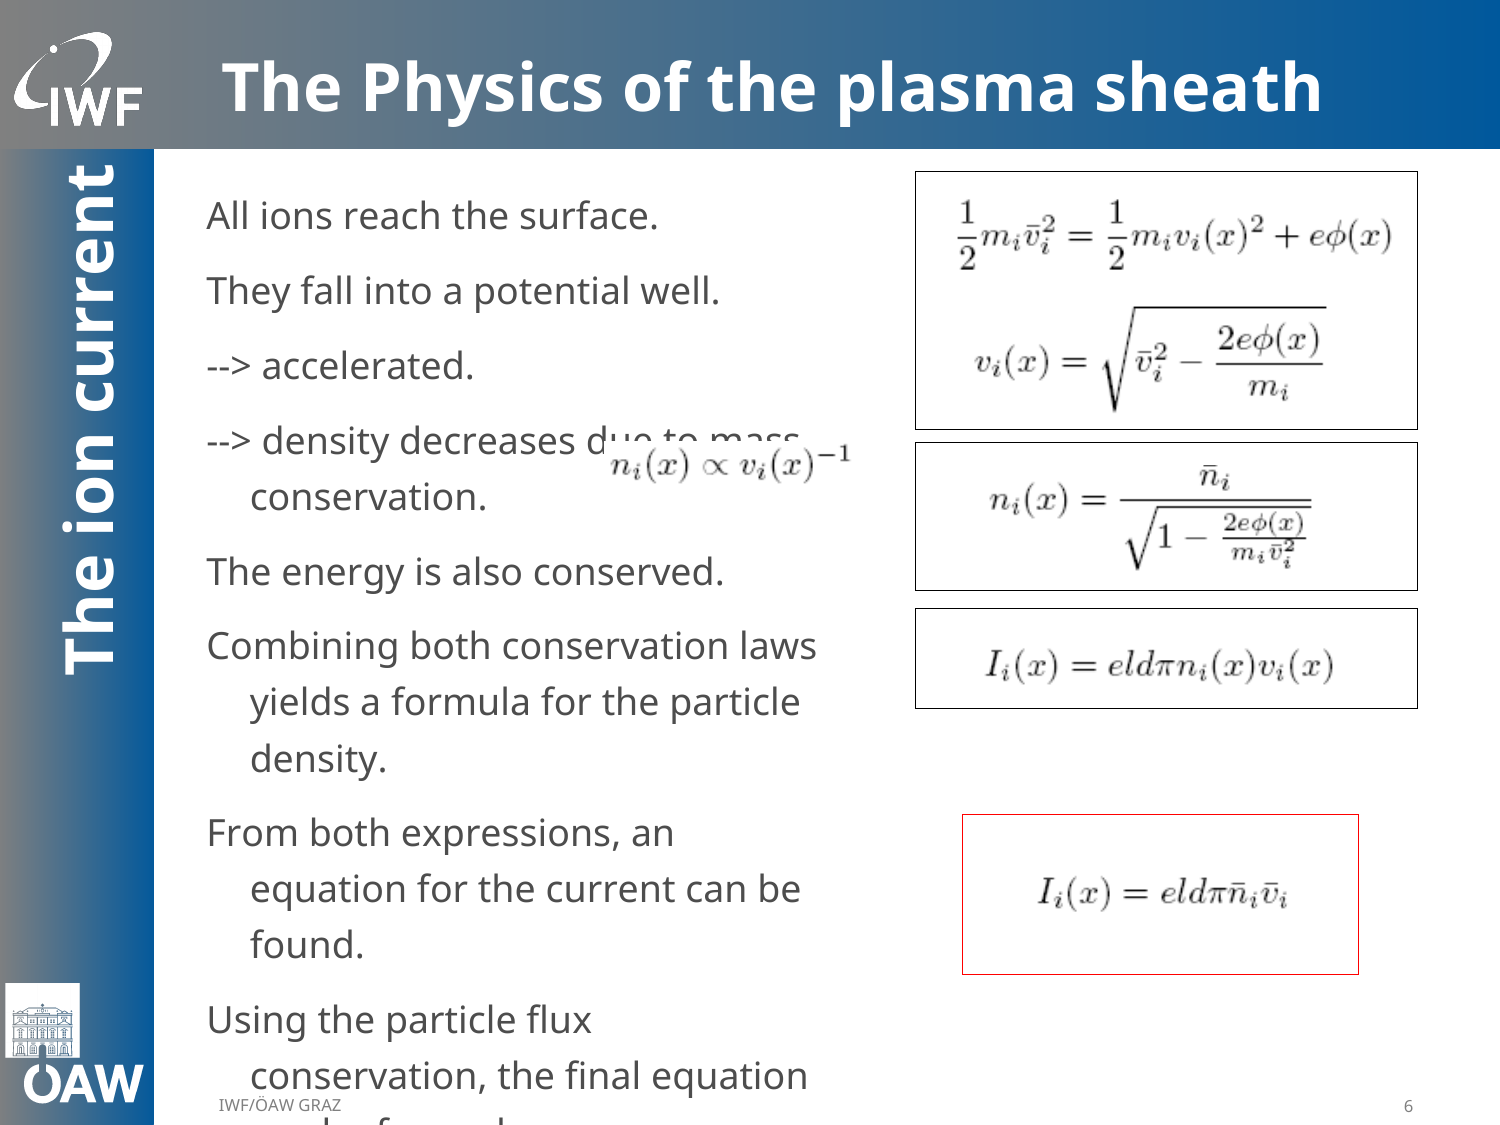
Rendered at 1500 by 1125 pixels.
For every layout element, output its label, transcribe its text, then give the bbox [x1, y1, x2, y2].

list All ions reach the surface. They fall into a potential well. --> accelerated. --> density decreases due to mass conservation. The energy is also conserved. Combining both conservation laws yields a formula for the particle density. From both expressions, an equation for the current can be found. Using the particle flux conservation, the final equation can be formed. [206, 184, 827, 1083]
title The Physics of the plasma sheath [206, 31, 1459, 149]
picture [1037, 856, 1306, 935]
picture [983, 465, 1336, 581]
picture [5, 983, 154, 1105]
text_box The ion current [29, 148, 154, 959]
picture [604, 441, 853, 487]
picture [8, 32, 154, 132]
picture [939, 174, 1416, 282]
picture [983, 623, 1336, 707]
picture [973, 295, 1346, 420]
